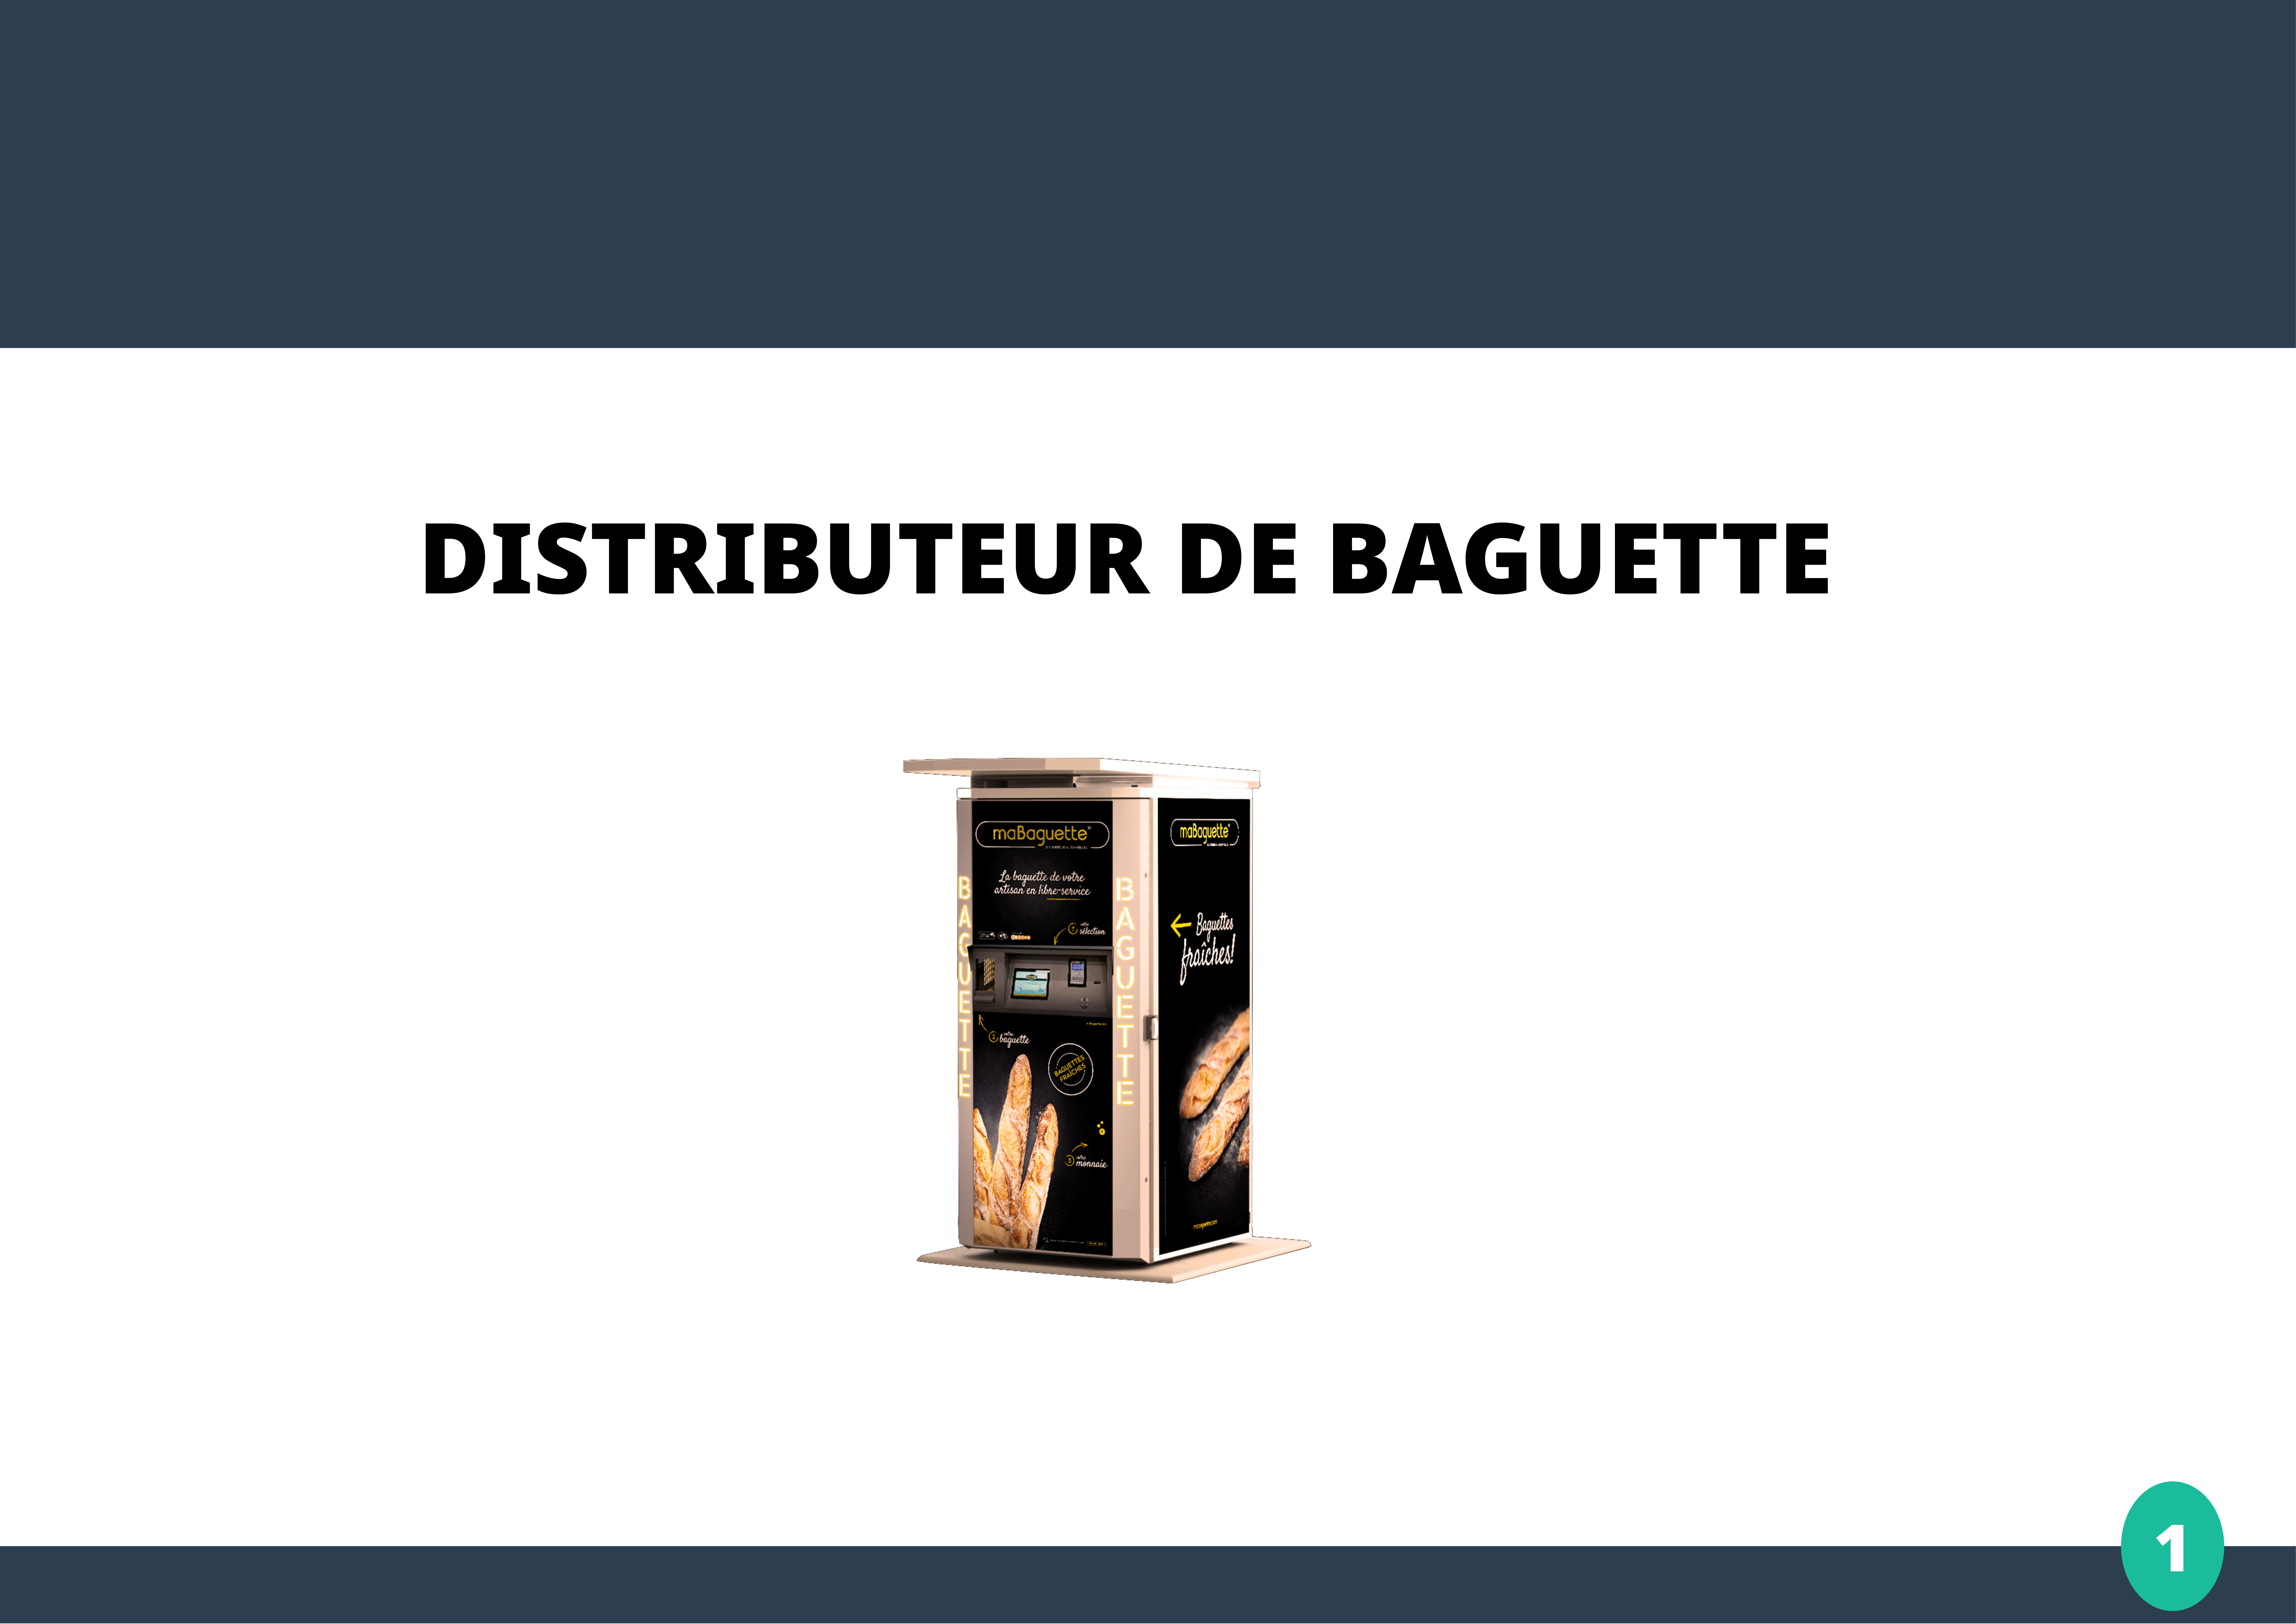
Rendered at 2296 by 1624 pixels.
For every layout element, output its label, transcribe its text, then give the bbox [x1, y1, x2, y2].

picture [879, 715, 1326, 1304]
title DISTRIBUTEUR DE BAGUETTE [60, 452, 2192, 658]
